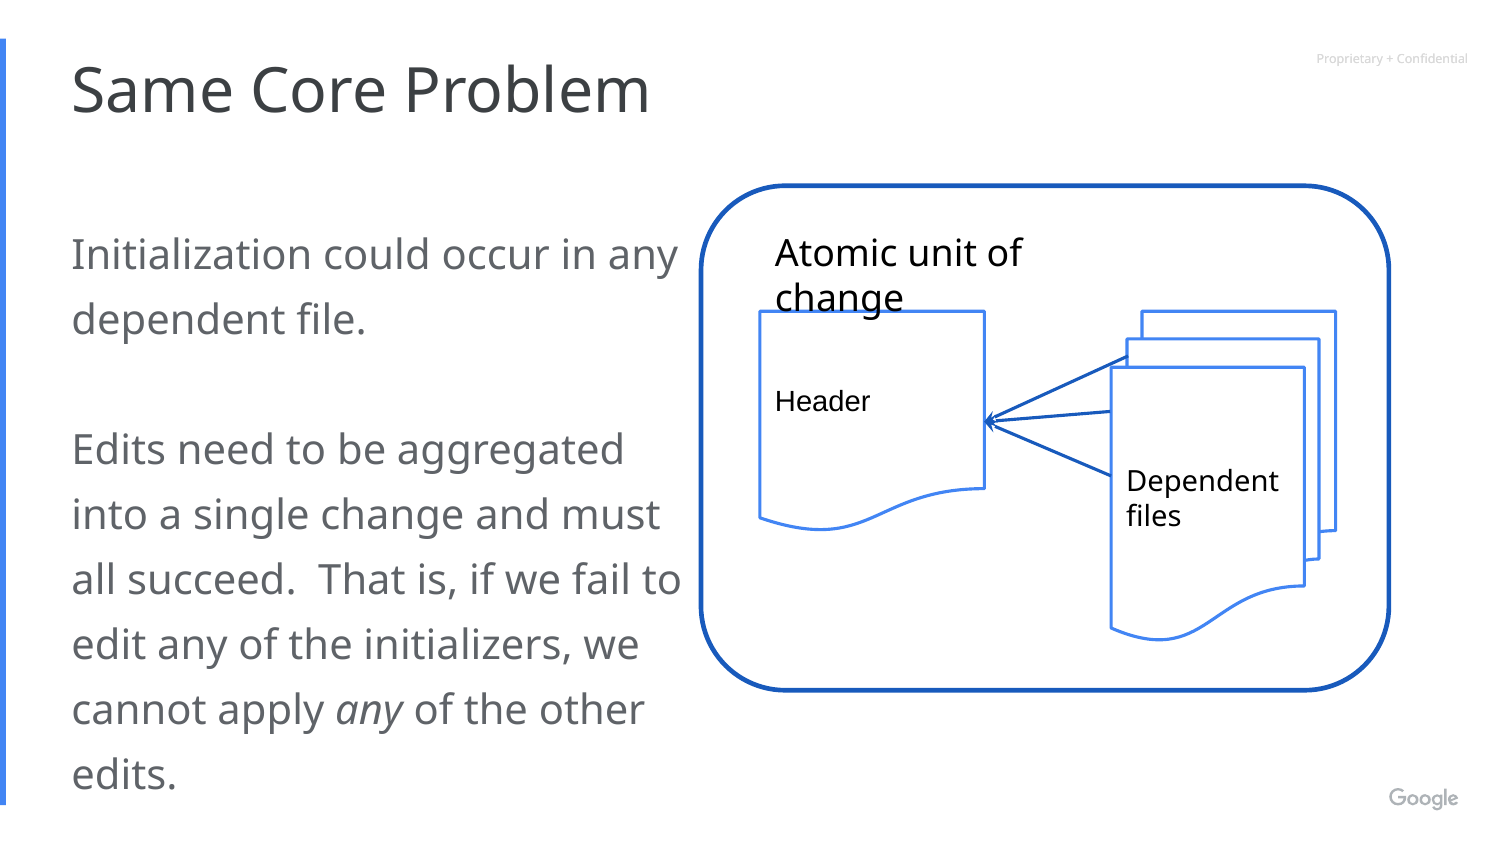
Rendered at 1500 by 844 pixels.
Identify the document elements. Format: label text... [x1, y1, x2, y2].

text_box Header [759, 334, 985, 530]
text_box Dependent files [1111, 311, 1336, 640]
list Initialization could occur in any dependent file. Edits need to be aggregated into a single change and must all succeed. That is, if we fail to edit any of the initializers, we cannot apply any of the other edits. [56, 197, 704, 736]
title Same Core Problem [56, 43, 1336, 112]
text_box Atomic unit of change [759, 213, 1168, 334]
